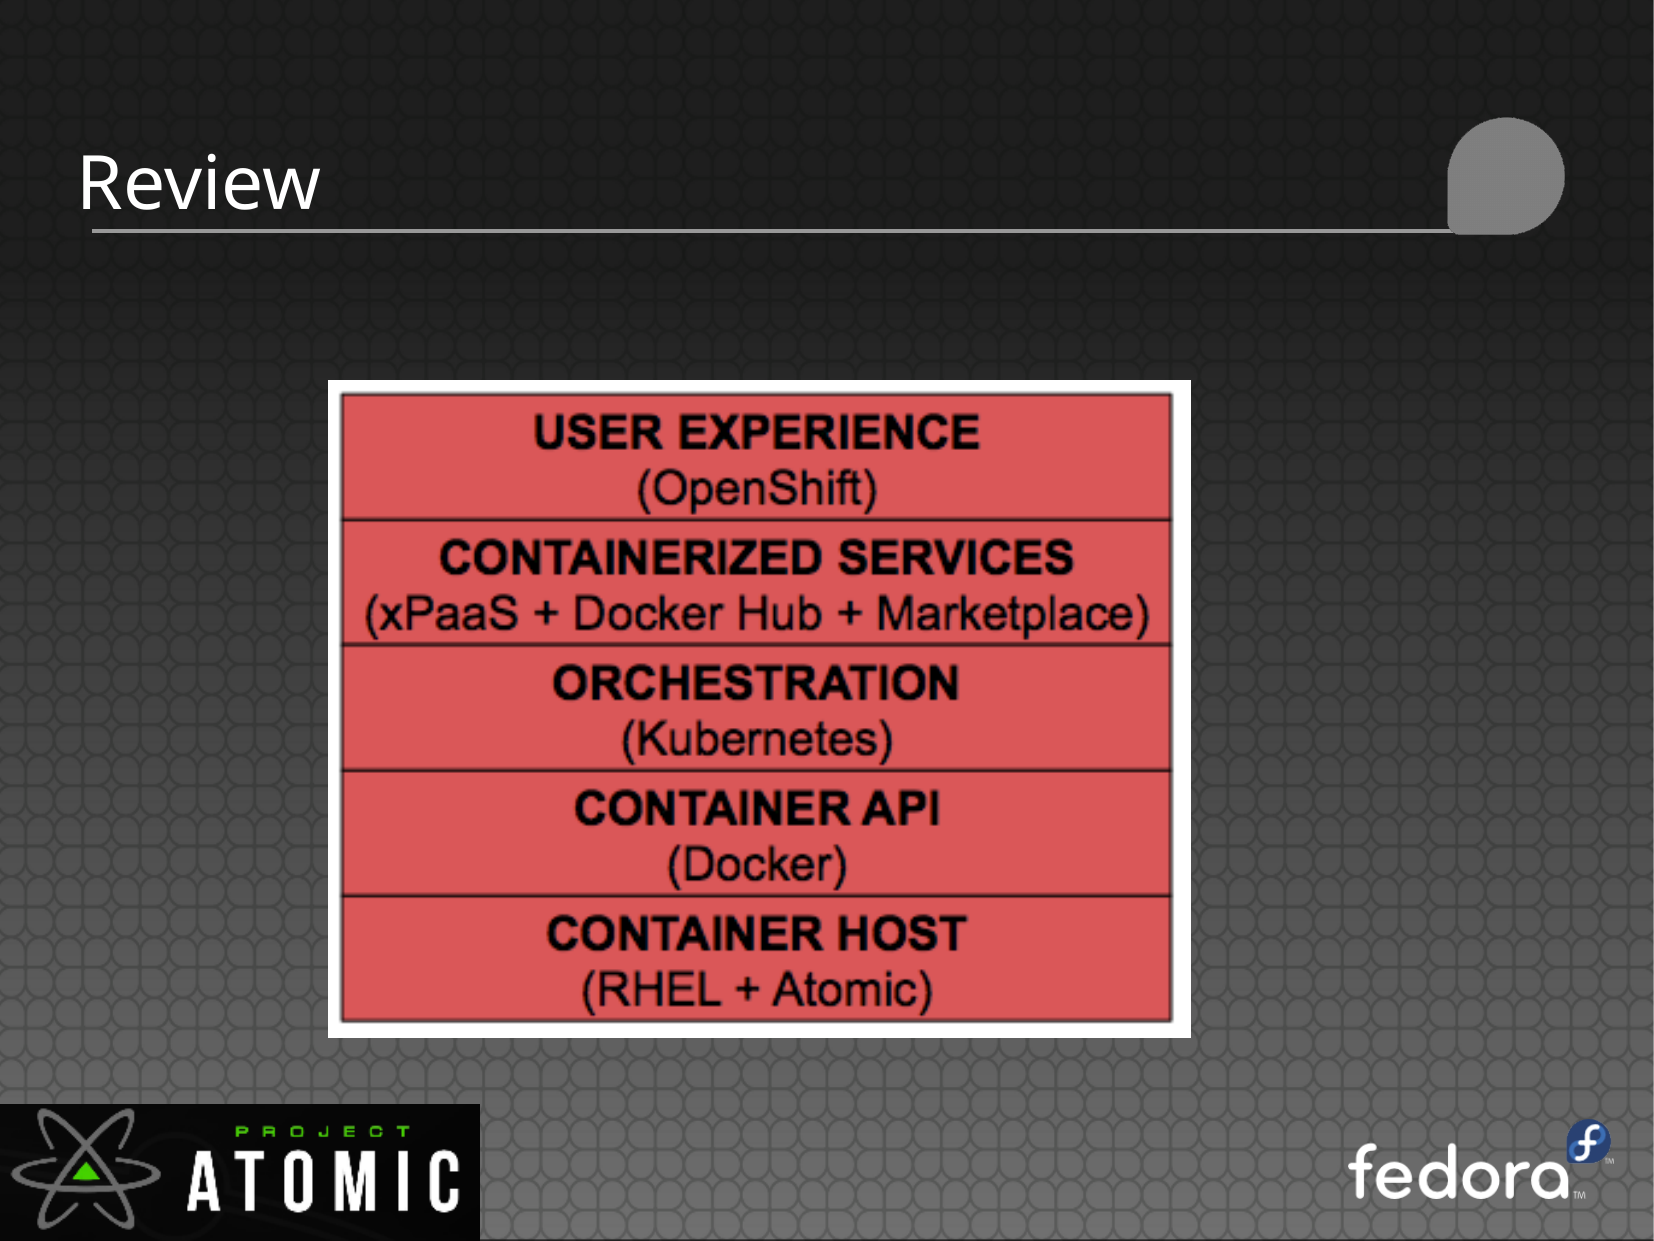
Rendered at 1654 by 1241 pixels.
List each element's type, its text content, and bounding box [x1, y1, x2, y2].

picture [0, 0, 1654, 1241]
title Review [76, 112, 1566, 249]
